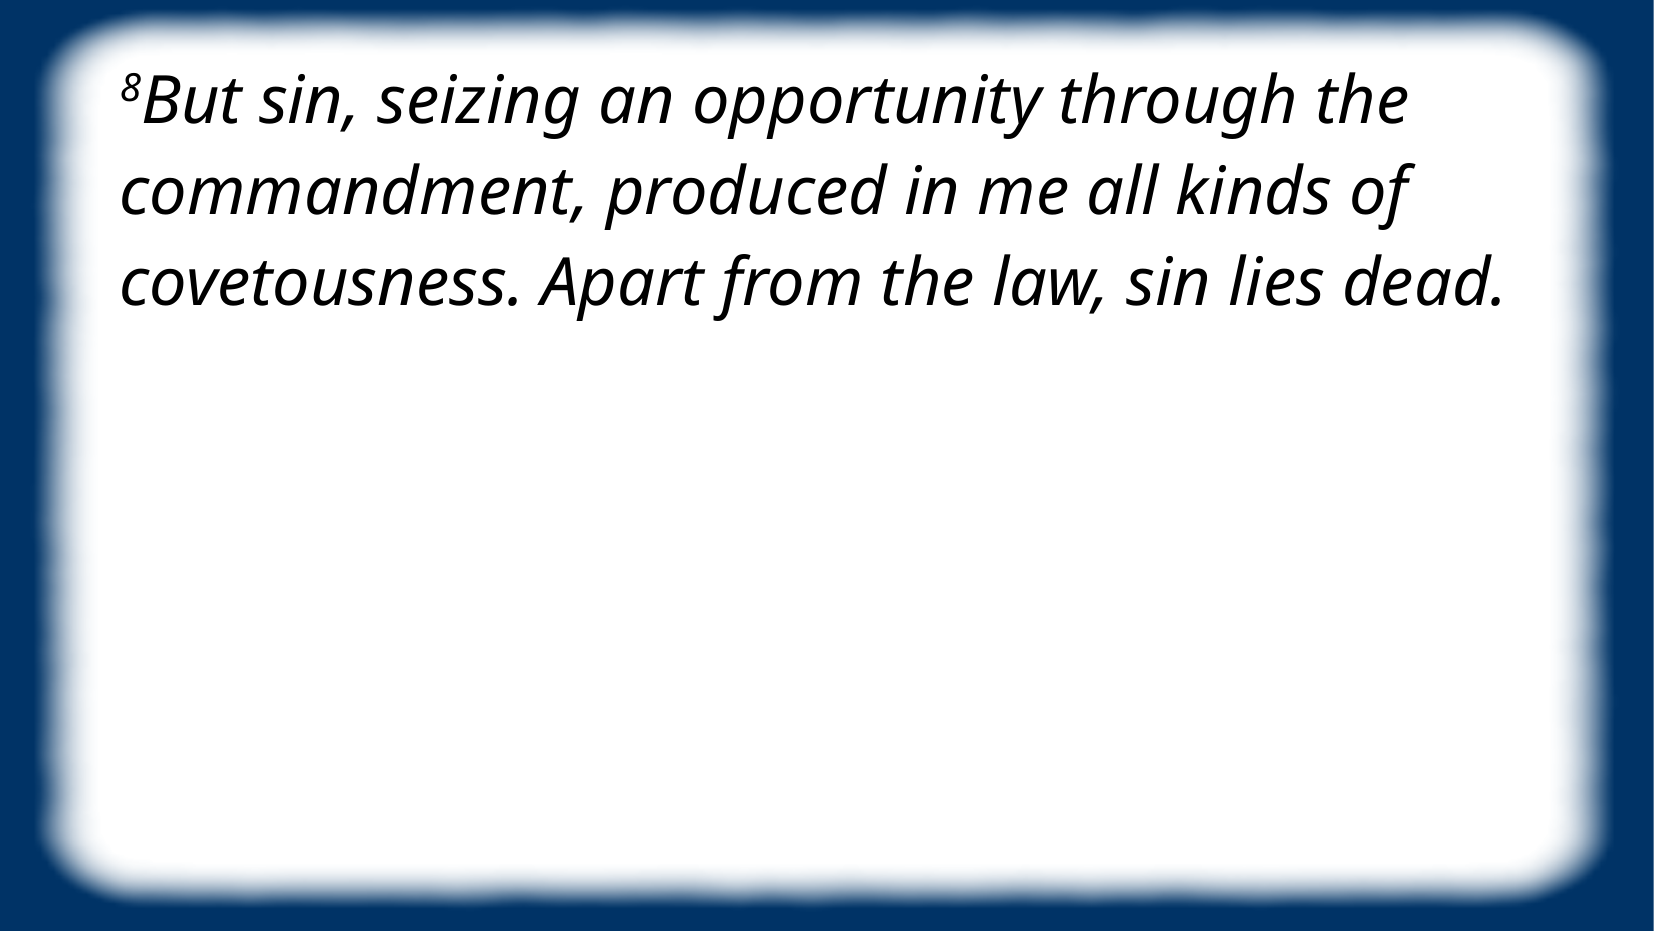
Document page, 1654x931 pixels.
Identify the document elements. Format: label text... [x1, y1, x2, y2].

text_box 8But sin, seizing an opportunity through the commandment, produced in me all kinds of covetousness. Apart from the law, sin lies dead. [105, 45, 1546, 415]
picture [0, 0, 1654, 931]
